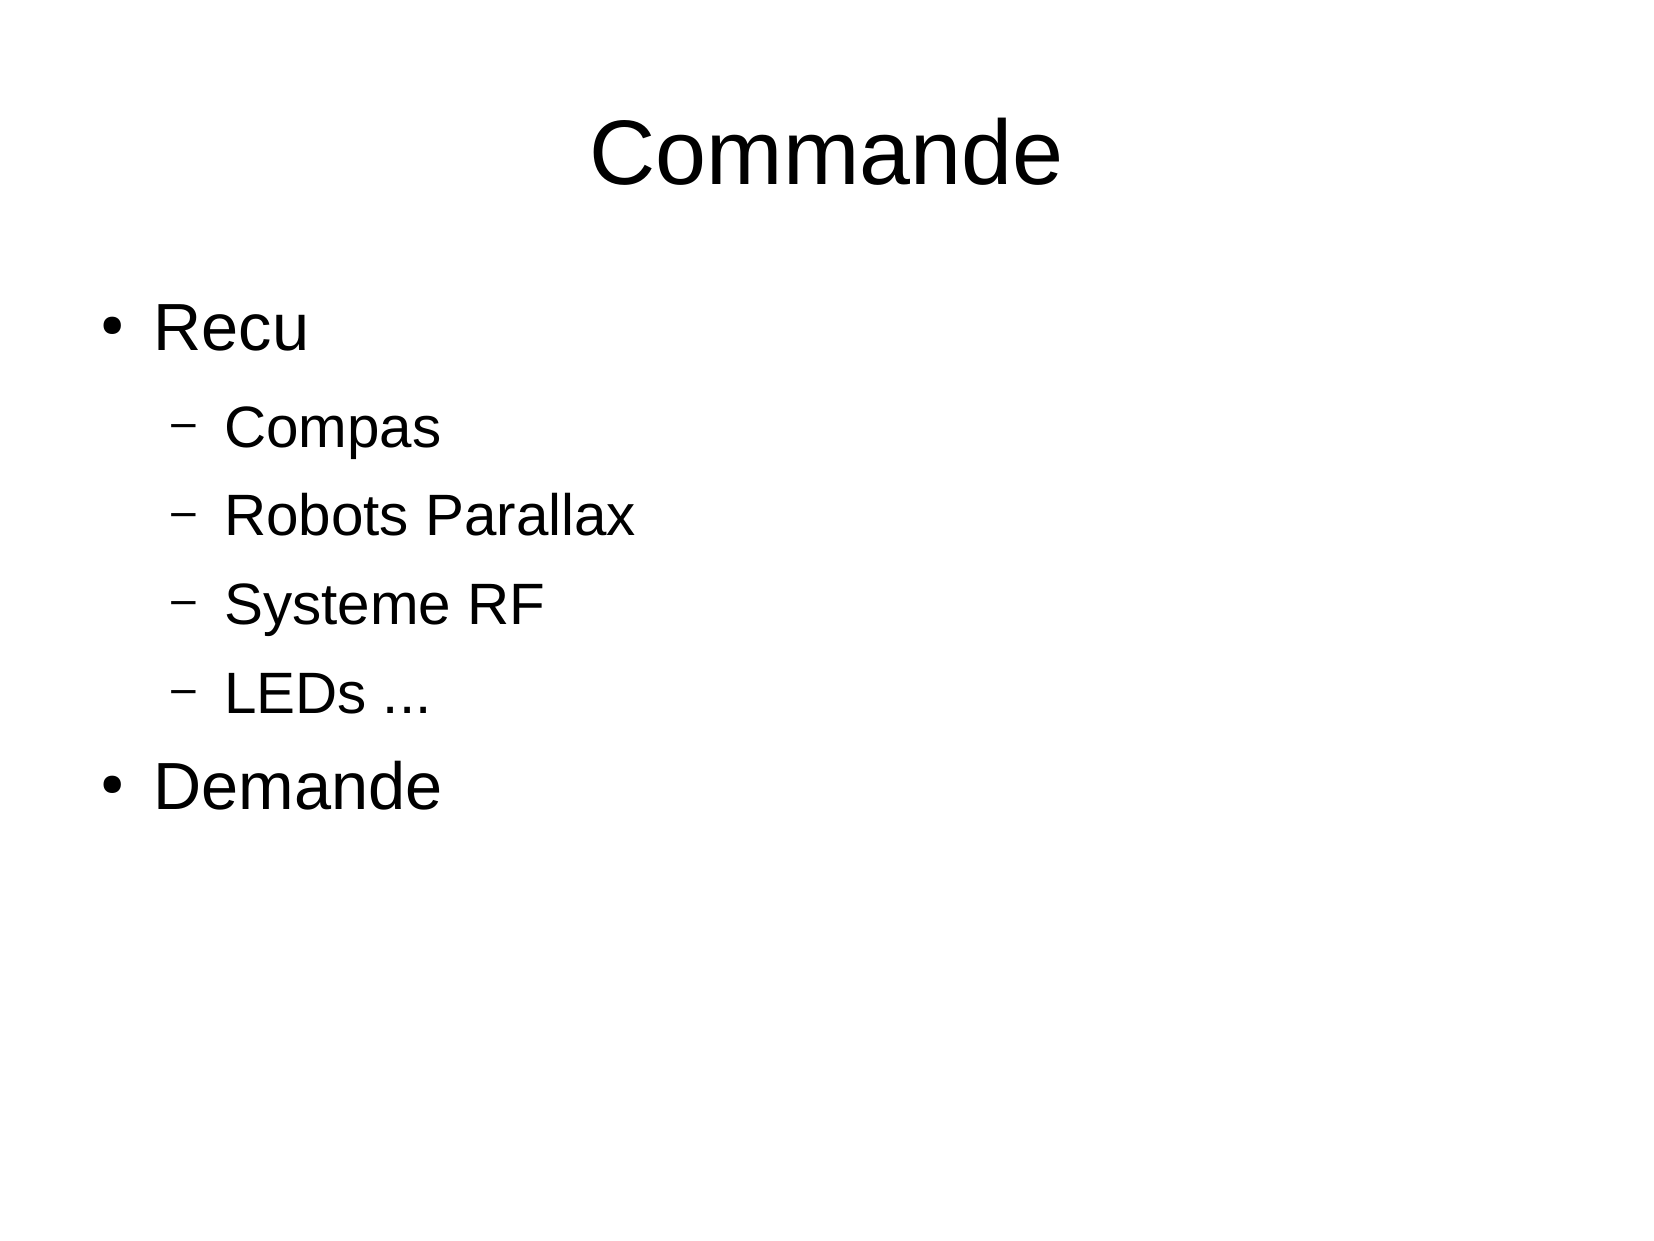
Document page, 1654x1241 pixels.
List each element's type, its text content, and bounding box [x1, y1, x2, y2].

title Commande [82, 49, 1571, 257]
list Recu Compas Robots Parallax Systeme RF LEDs ... Demande [82, 290, 1538, 1010]
